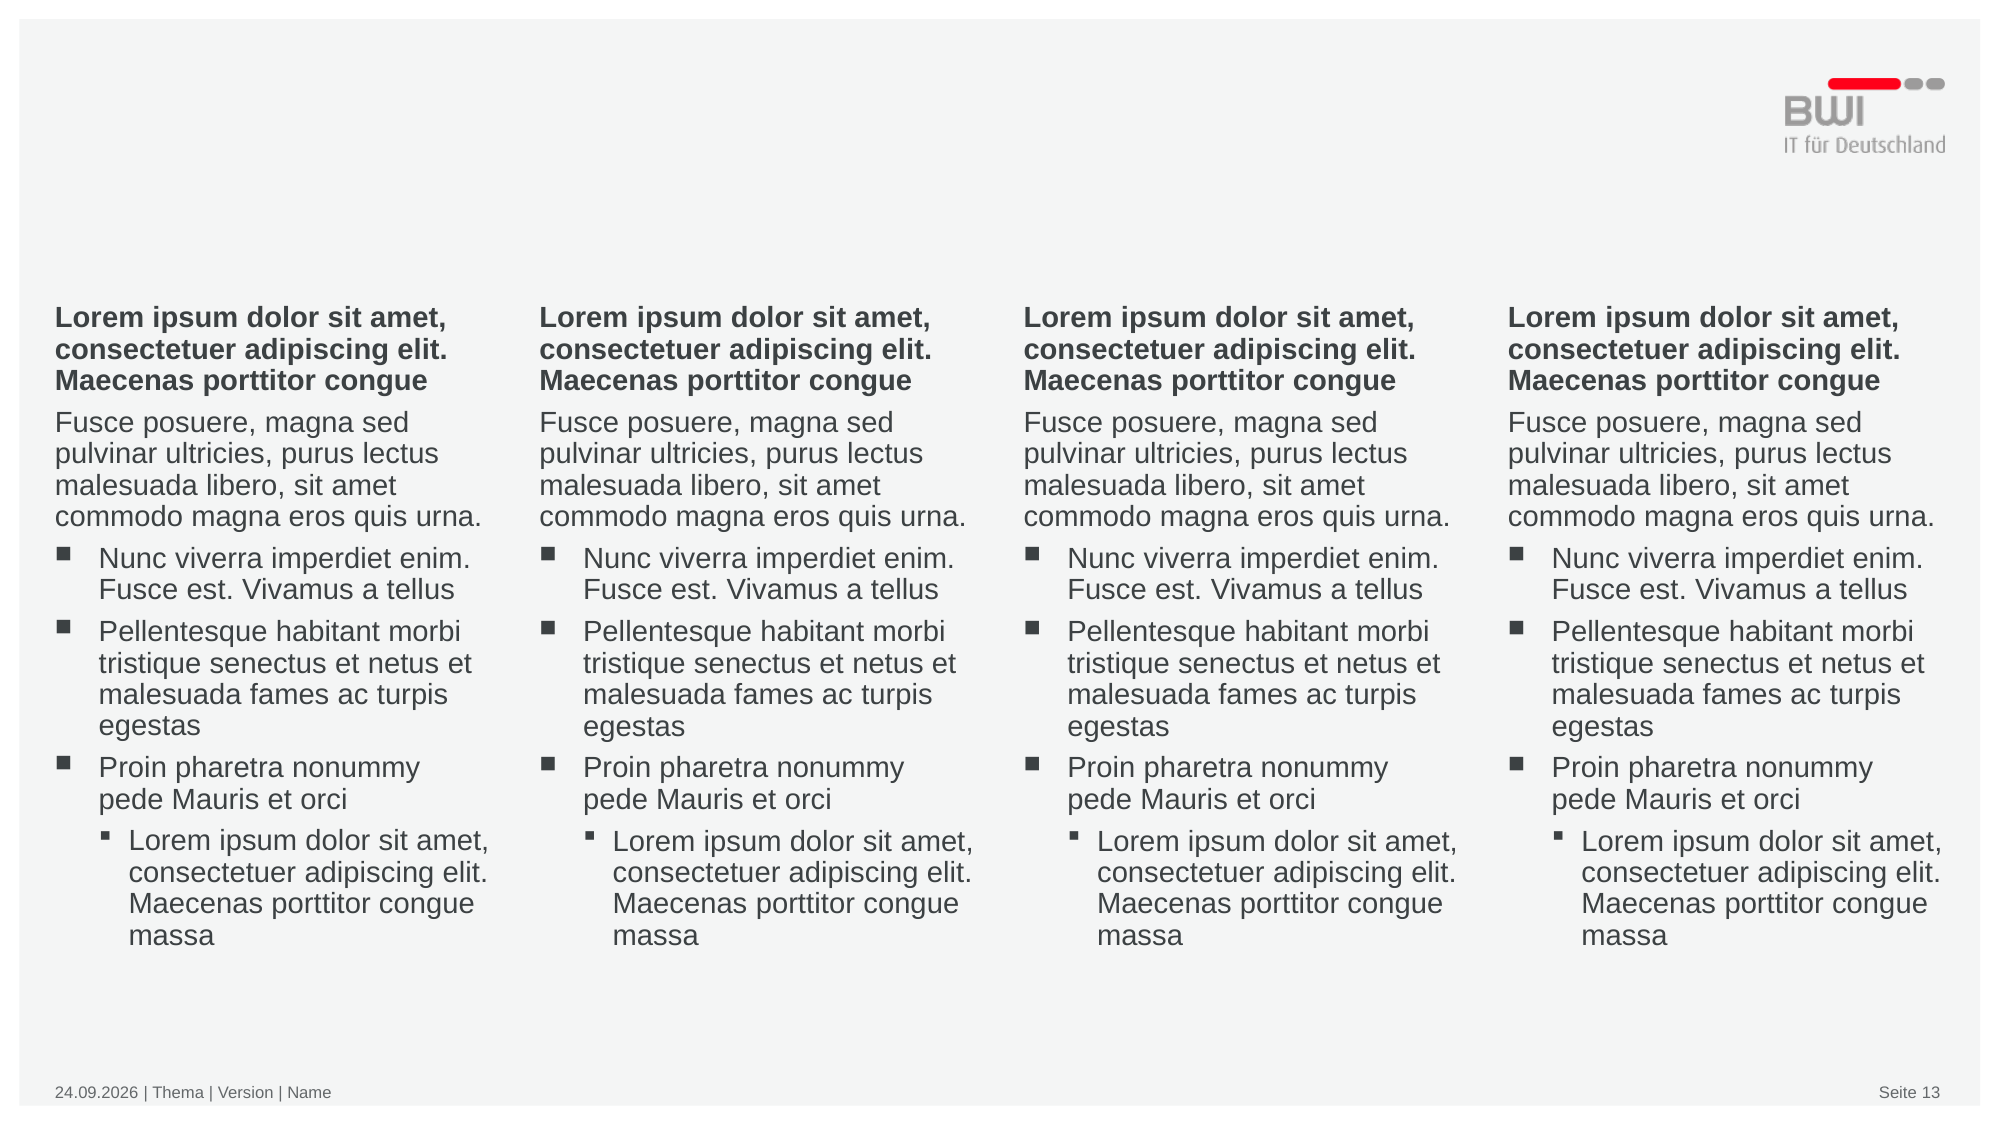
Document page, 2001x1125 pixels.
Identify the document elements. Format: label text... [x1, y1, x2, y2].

picture [1785, 78, 1945, 153]
list Lorem ipsum dolor sit amet, consectetuer adipiscing elit. Maecenas porttitor congue Fusce posuere, magna sed pulvinar ultricies, purus lectus malesuada libero, sit amet commodo magna eros quis urna. Nunc viverra imperdiet enim. Fusce est. Vivamus a tellus Pellentesque habitant morbi tristique senectus et netus et malesuada fames ac turpis egestas Proin pharetra nonummy pede Mauris et orci Lorem ipsum dolor sit amet, consectetuer adipiscing elit. Maecenas porttitor congue massa [55, 302, 492, 1047]
slide_number Seite <number> [1820, 1079, 1945, 1104]
list Lorem ipsum dolor sit amet, consectetuer adipiscing elit. Maecenas porttitor congue Fusce posuere, magna sed pulvinar ultricies, purus lectus malesuada libero, sit amet commodo magna eros quis urna. Nunc viverra imperdiet enim. Fusce est. Vivamus a tellus Pellentesque habitant morbi tristique senectus et netus et malesuada fames ac turpis egestas Proin pharetra nonummy pede Mauris et orci Lorem ipsum dolor sit amet, consectetuer adipiscing elit. Maecenas porttitor congue massa [1023, 302, 1461, 1047]
list Lorem ipsum dolor sit amet, consectetuer adipiscing elit. Maecenas porttitor congue Fusce posuere, magna sed pulvinar ultricies, purus lectus malesuada libero, sit amet commodo magna eros quis urna. Nunc viverra imperdiet enim. Fusce est. Vivamus a tellus Pellentesque habitant morbi tristique senectus et netus et malesuada fames ac turpis egestas Proin pharetra nonummy pede Mauris et orci Lorem ipsum dolor sit amet, consectetuer adipiscing elit. Maecenas porttitor congue massa [539, 302, 977, 1047]
list Lorem ipsum dolor sit amet, consectetuer adipiscing elit. Maecenas porttitor congue Fusce posuere, magna sed pulvinar ultricies, purus lectus malesuada libero, sit amet commodo magna eros quis urna. Nunc viverra imperdiet enim. Fusce est. Vivamus a tellus Pellentesque habitant morbi tristique senectus et netus et malesuada fames ac turpis egestas Proin pharetra nonummy pede Mauris et orci Lorem ipsum dolor sit amet, consectetuer adipiscing elit. Maecenas porttitor congue massa [1507, 302, 1945, 1047]
